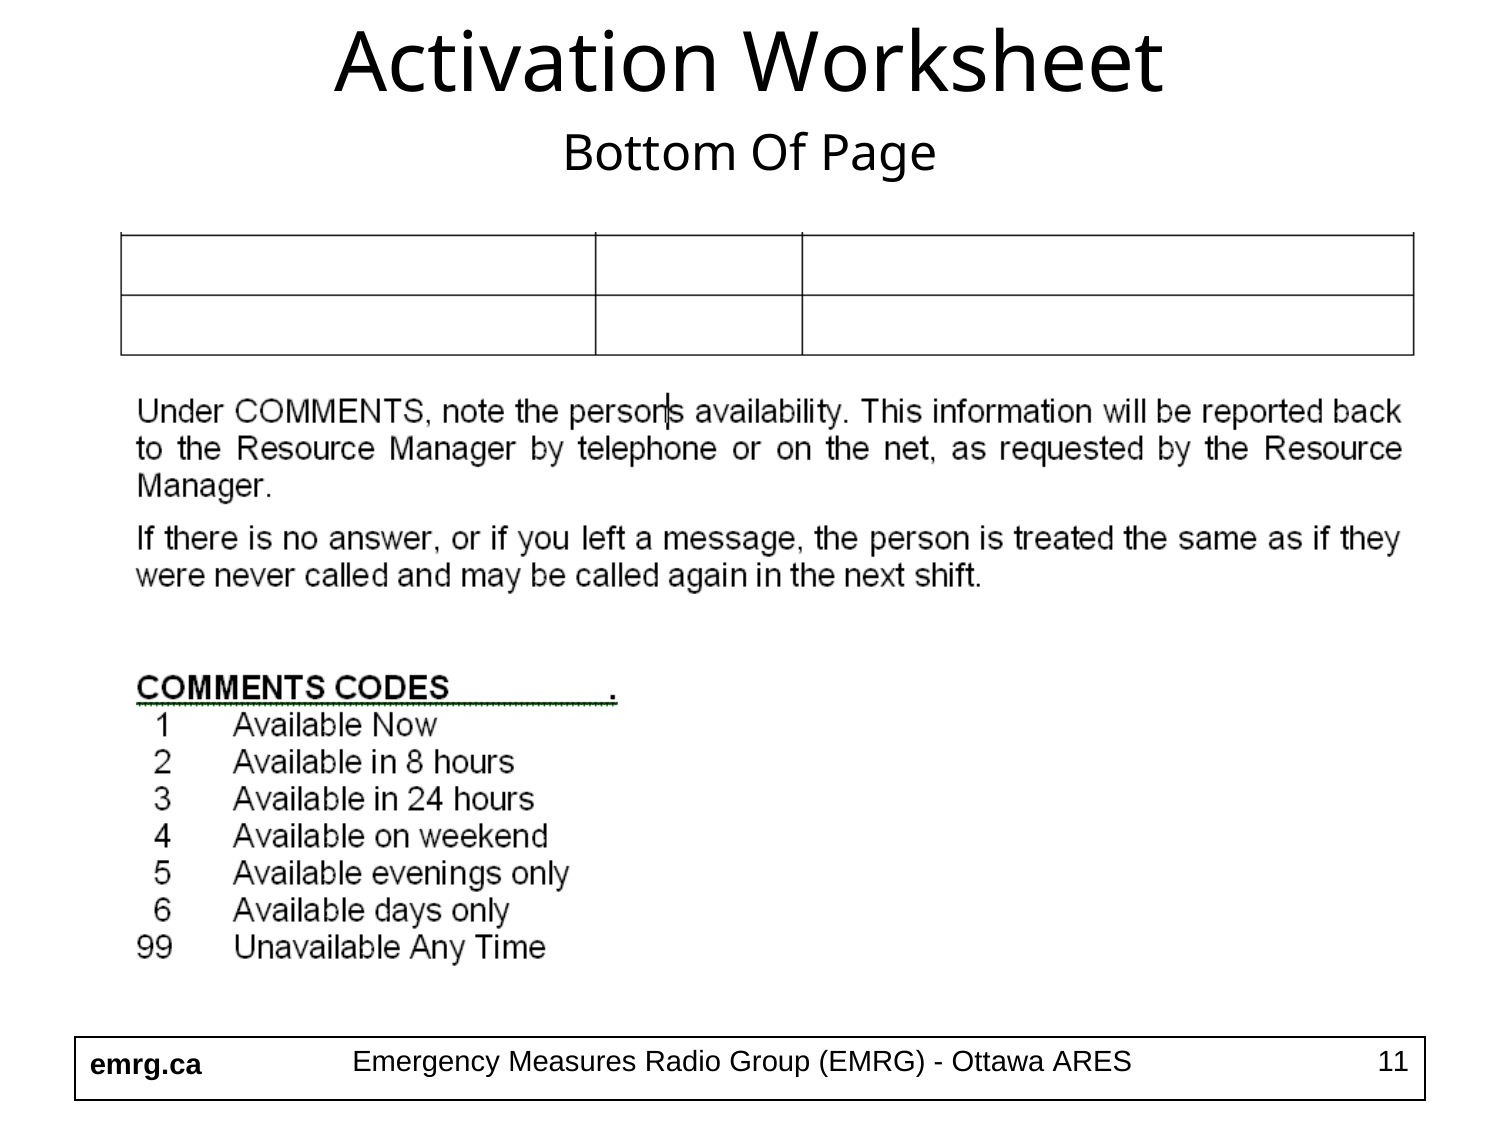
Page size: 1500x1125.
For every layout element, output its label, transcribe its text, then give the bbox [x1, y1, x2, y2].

picture [95, 232, 1426, 1013]
title Activation Worksheet Bottom Of Page [75, 0, 1426, 188]
